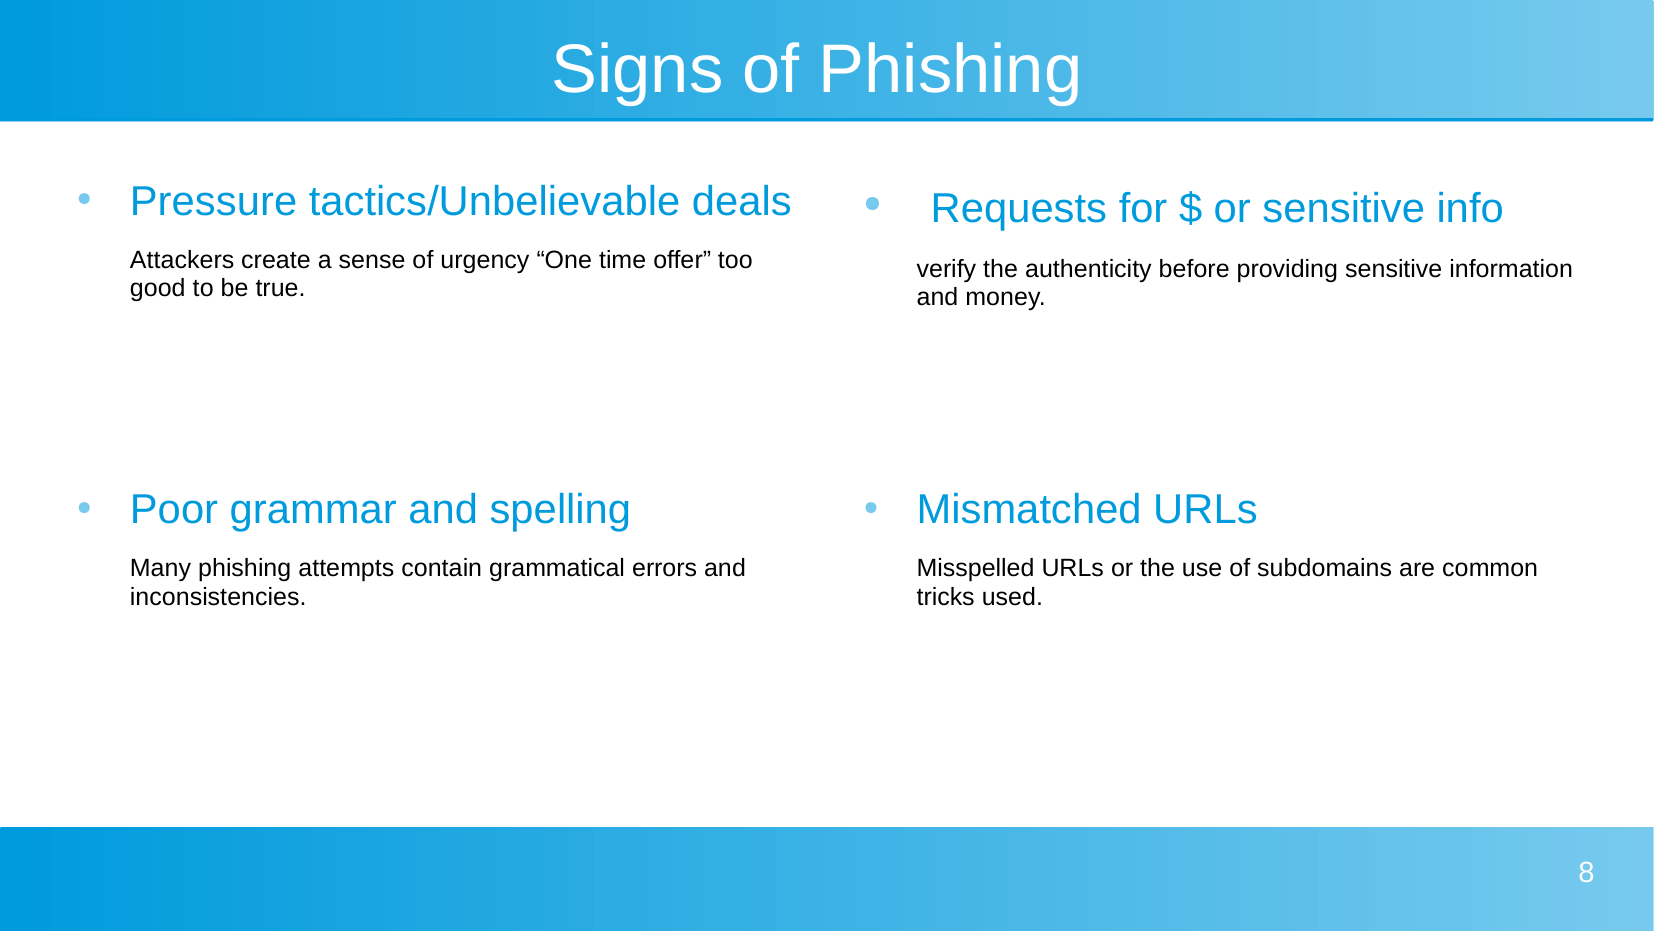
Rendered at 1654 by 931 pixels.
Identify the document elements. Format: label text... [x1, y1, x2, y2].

list Mismatched URLs Misspelled URLs or the use of subdomains are common tricks used. [845, 485, 1596, 768]
title Signs of Phishing [59, 29, 1595, 108]
list Poor grammar and spelling Many phishing attempts contain grammatical errors and inconsistencies. [59, 485, 809, 768]
list Pressure tactics/Unbelievable deals Attackers create a sense of urgency “One time offer” too good to be true. [59, 177, 809, 459]
list Requests for $ or sensitive info verify the authenticity before providing sensitive information and money. [845, 177, 1596, 459]
